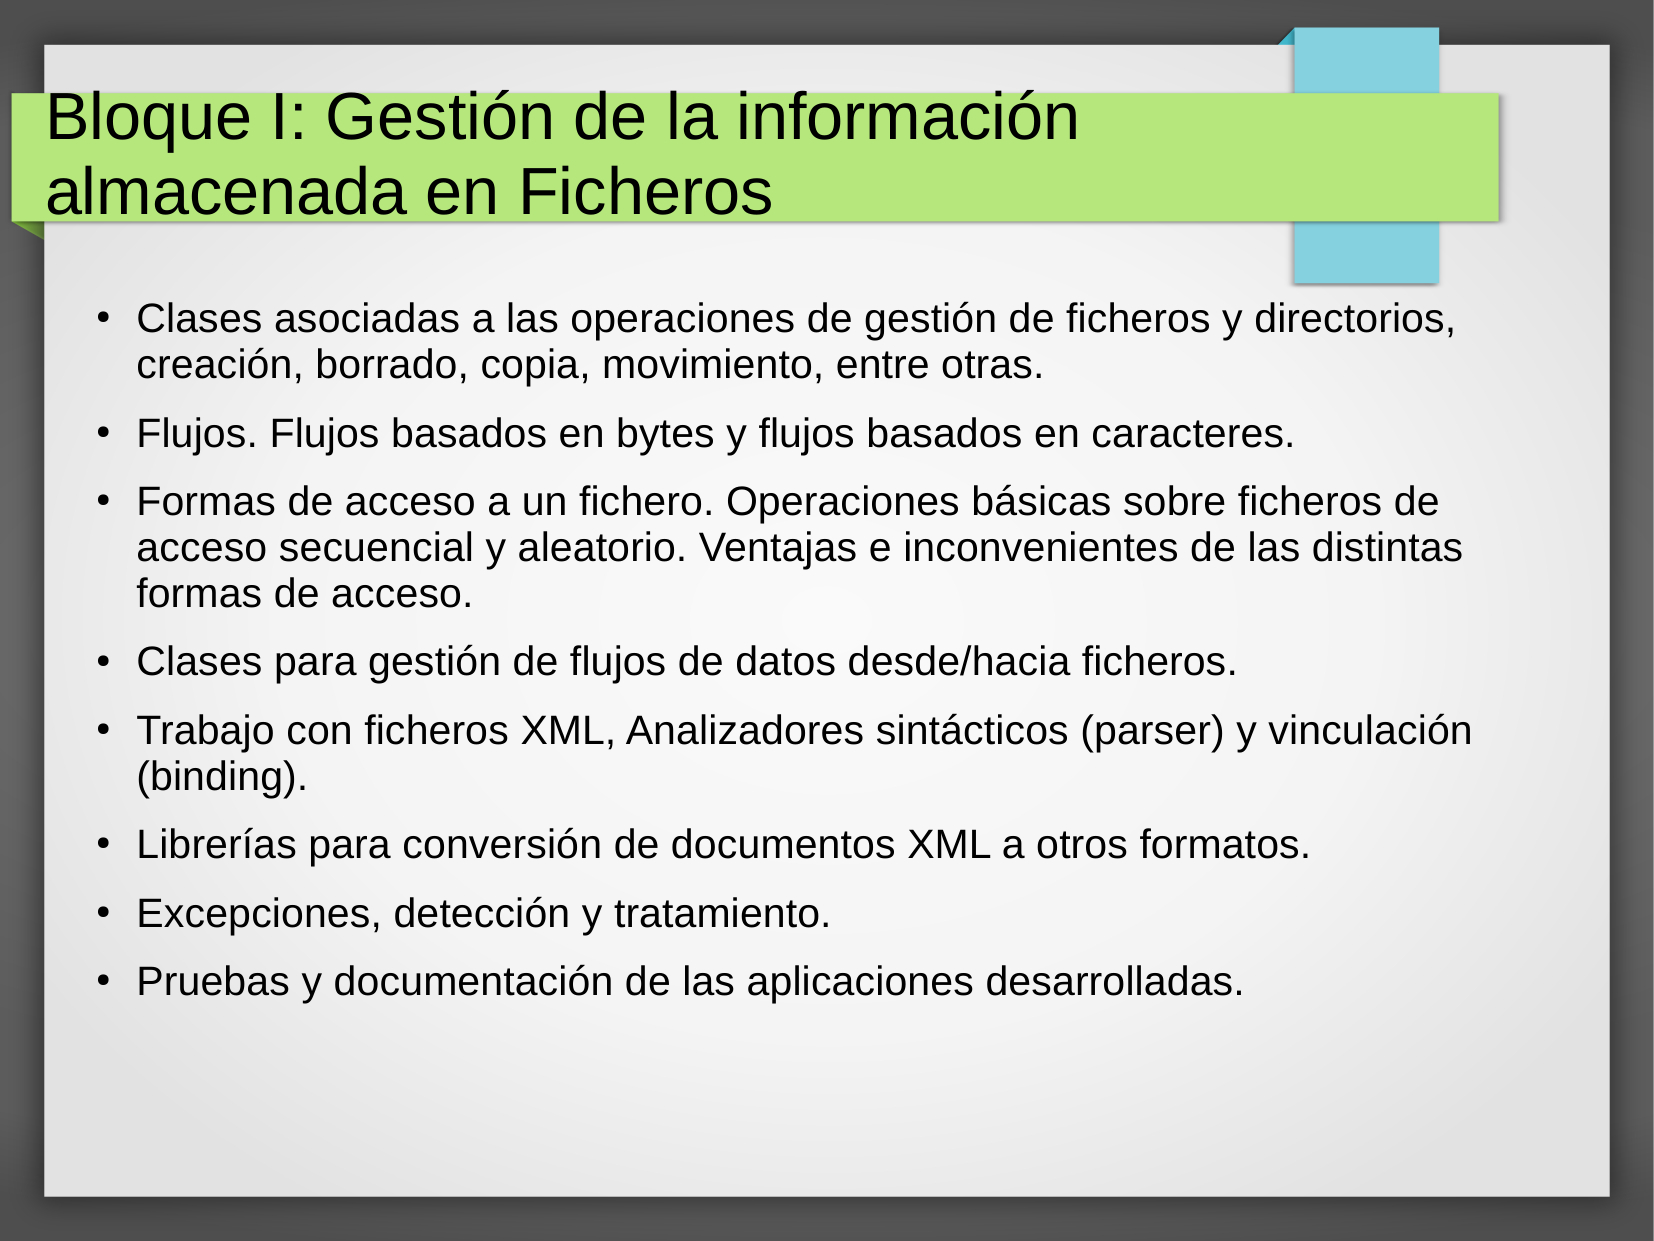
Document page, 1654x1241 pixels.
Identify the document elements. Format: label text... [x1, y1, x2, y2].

title Bloque I: Gestión de la información almacenada en Ficheros [45, 74, 1276, 233]
list Clases asociadas a las operaciones de gestión de ficheros y directorios, creación, borrado, copia, movimiento, entre otras. Flujos. Flujos basados en bytes y flujos basados en caracteres. Formas de acceso a un fichero. Operaciones básicas sobre ficheros de acceso secuencial y aleatorio. Ventajas e inconvenientes de las distintas formas de acceso. Clases para gestión de flujos de datos desde/hacia ficheros. Trabajo con ficheros XML, Analizadores sintácticos (parser) y vinculación (binding). Librerías para conversión de documentos XML a otros formatos. Excepciones, detección y tratamiento. Pruebas y documentación de las aplicaciones desarrolladas. [82, 295, 1571, 1015]
picture [0, 0, 1654, 1241]
